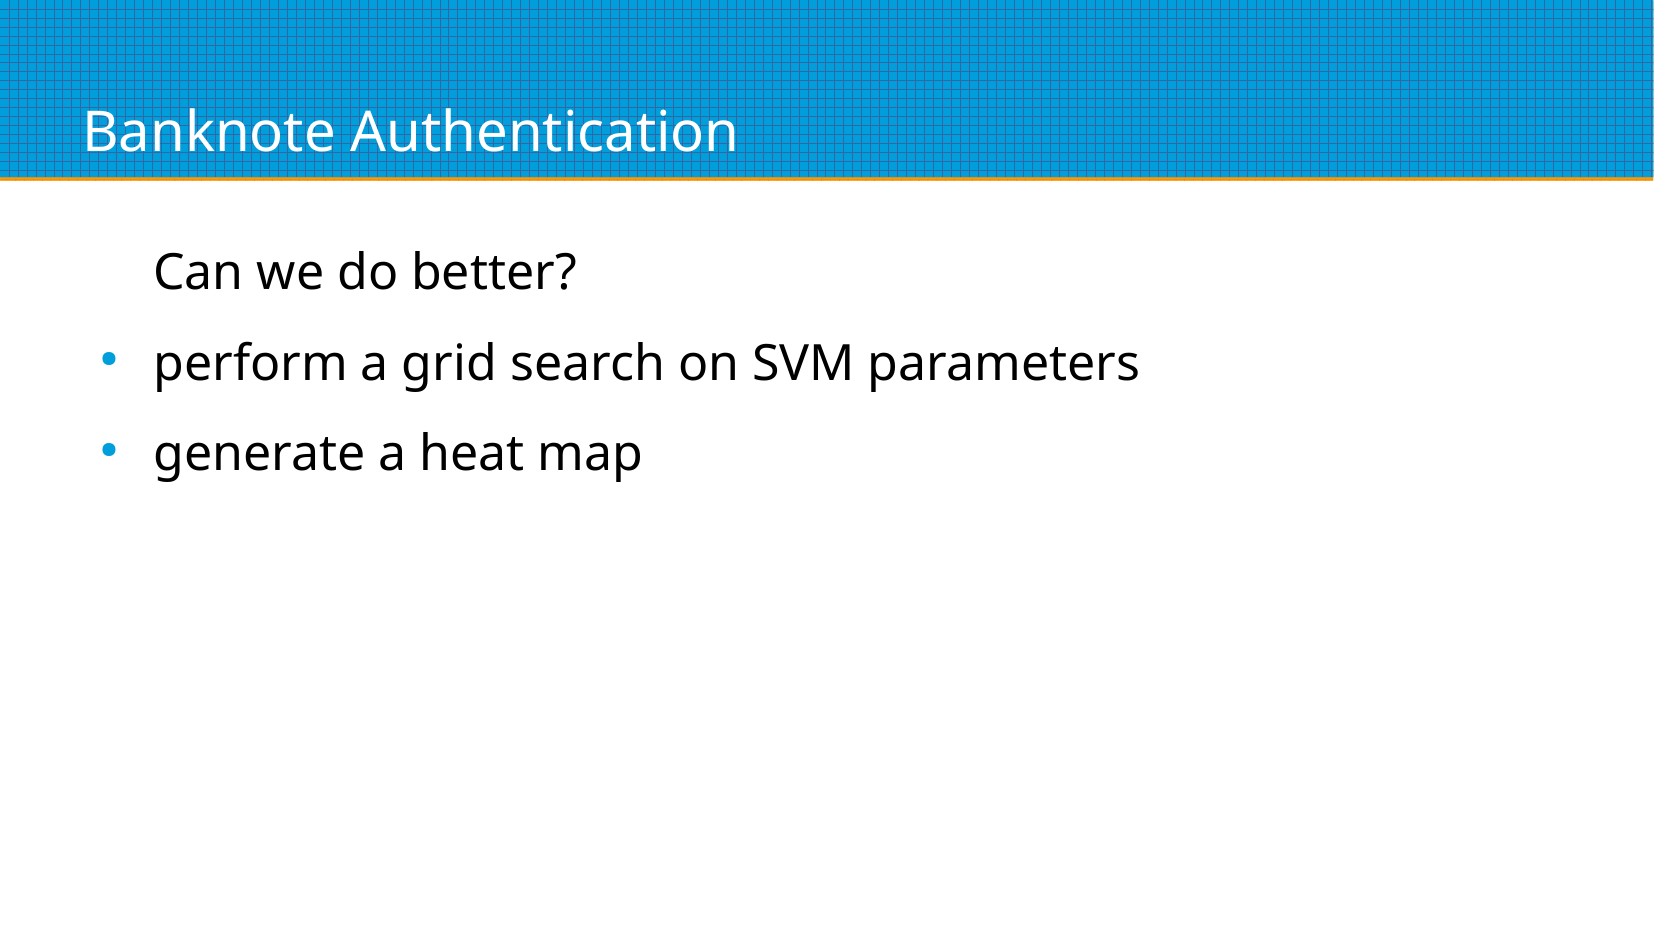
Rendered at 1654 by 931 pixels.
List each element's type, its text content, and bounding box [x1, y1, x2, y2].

title Banknote Authentication [82, 14, 1571, 171]
list Can we do better? perform a grid search on SVM parameters generate a heat map [82, 236, 1563, 811]
